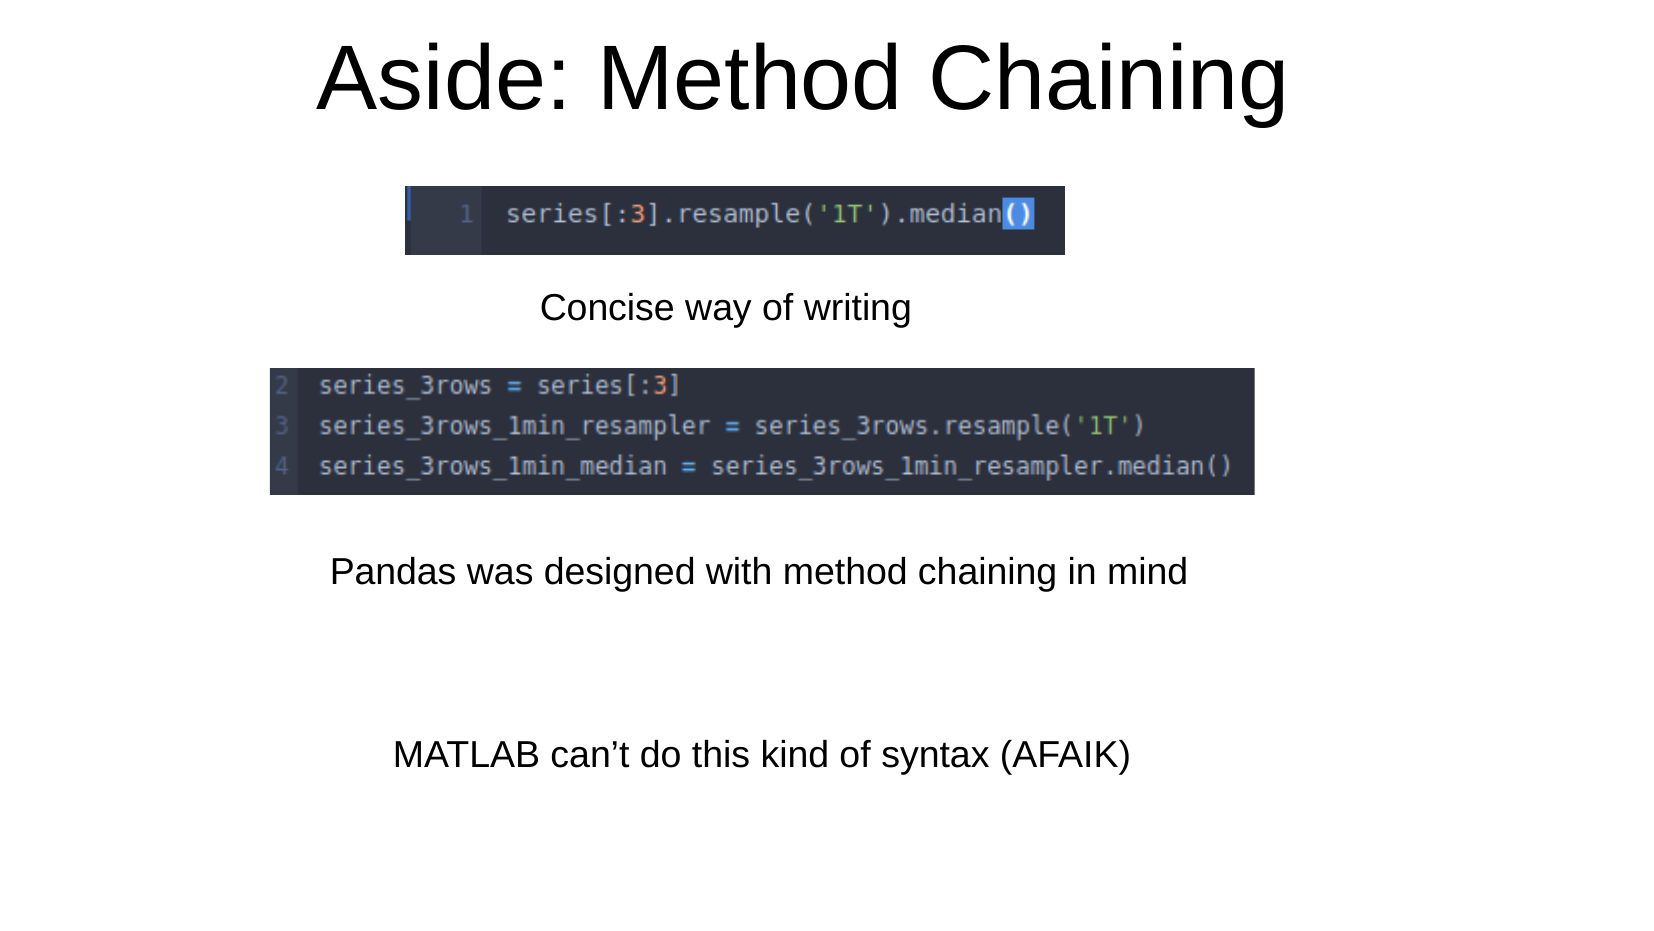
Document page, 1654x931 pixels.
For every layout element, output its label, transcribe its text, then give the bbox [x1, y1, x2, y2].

picture [269, 368, 1255, 495]
text_box Concise way of writing [525, 279, 1654, 336]
text_box [240, 186, 1654, 286]
text_box Pandas was designed with method chaining in mind [315, 543, 1576, 601]
text_box MATLAB can’t do this kind of syntax (AFAIK) [378, 726, 1189, 826]
title Aside: Method Chaining [60, 0, 1549, 156]
